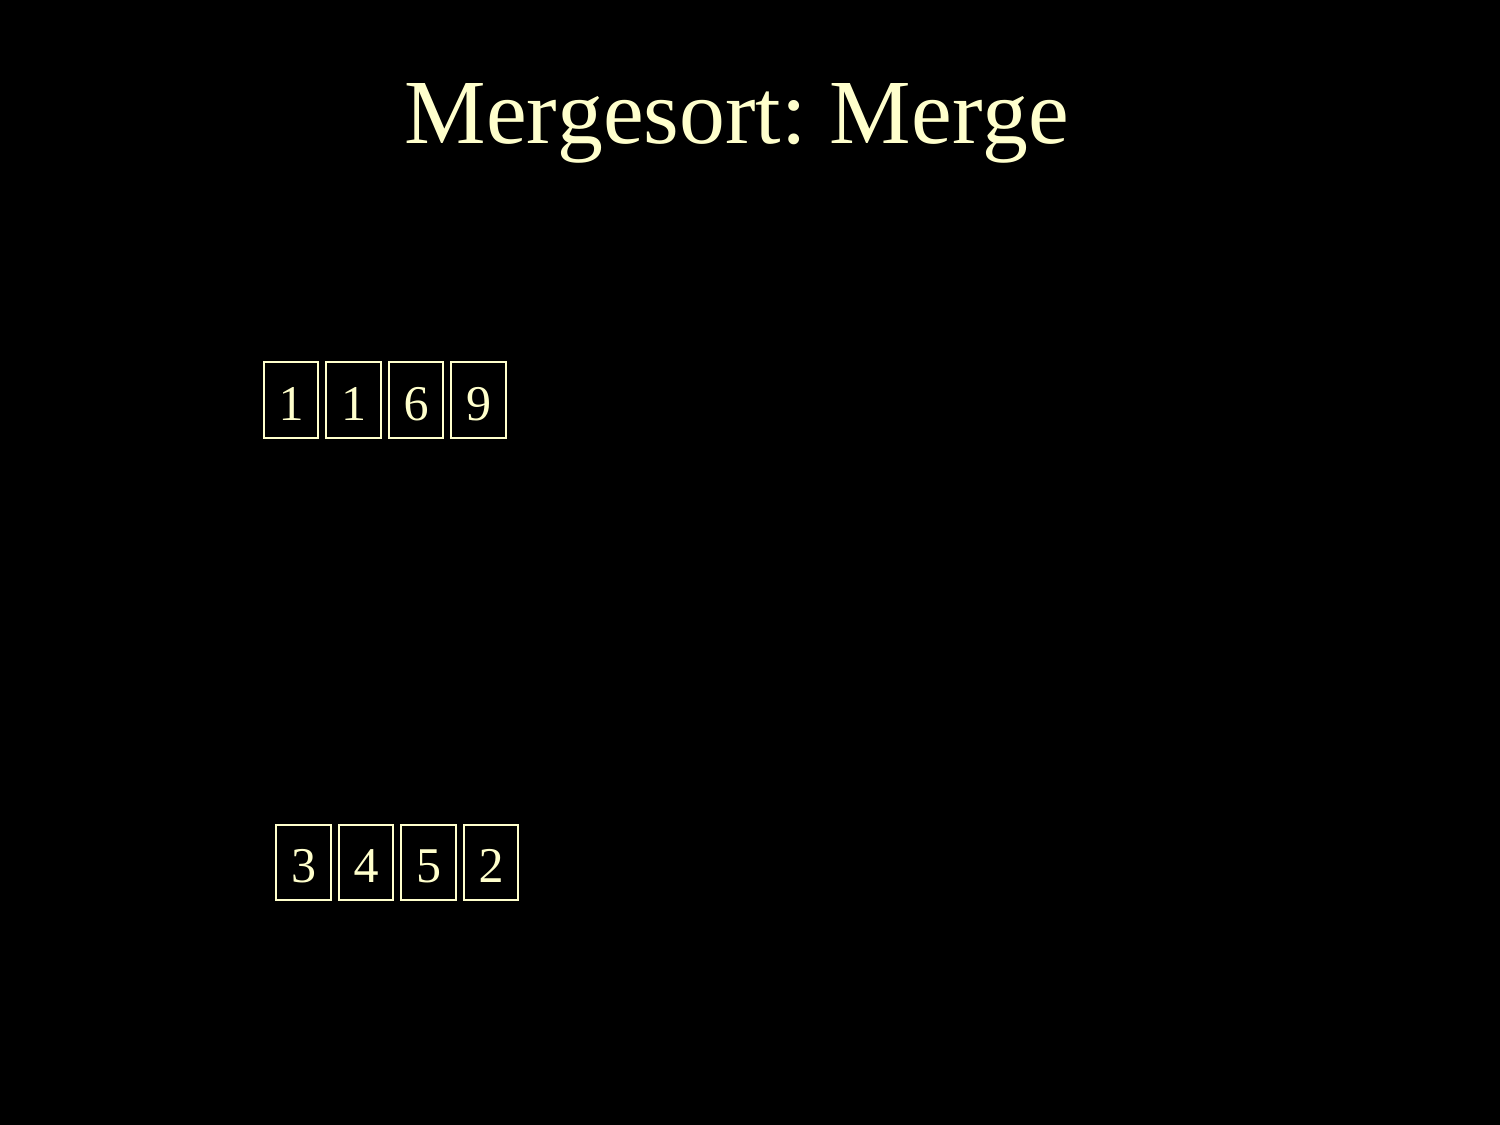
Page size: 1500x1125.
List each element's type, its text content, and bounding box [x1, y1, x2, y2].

text_box 9 [451, 362, 506, 438]
text_box 4 [338, 824, 394, 901]
text_box 3 [276, 824, 331, 901]
text_box 2 [463, 824, 519, 901]
text_box 1 [326, 362, 381, 438]
text_box 5 [401, 824, 456, 901]
title Mergesort: Merge [8, 50, 1467, 176]
text_box 6 [388, 362, 444, 438]
text_box 1 [263, 362, 319, 438]
